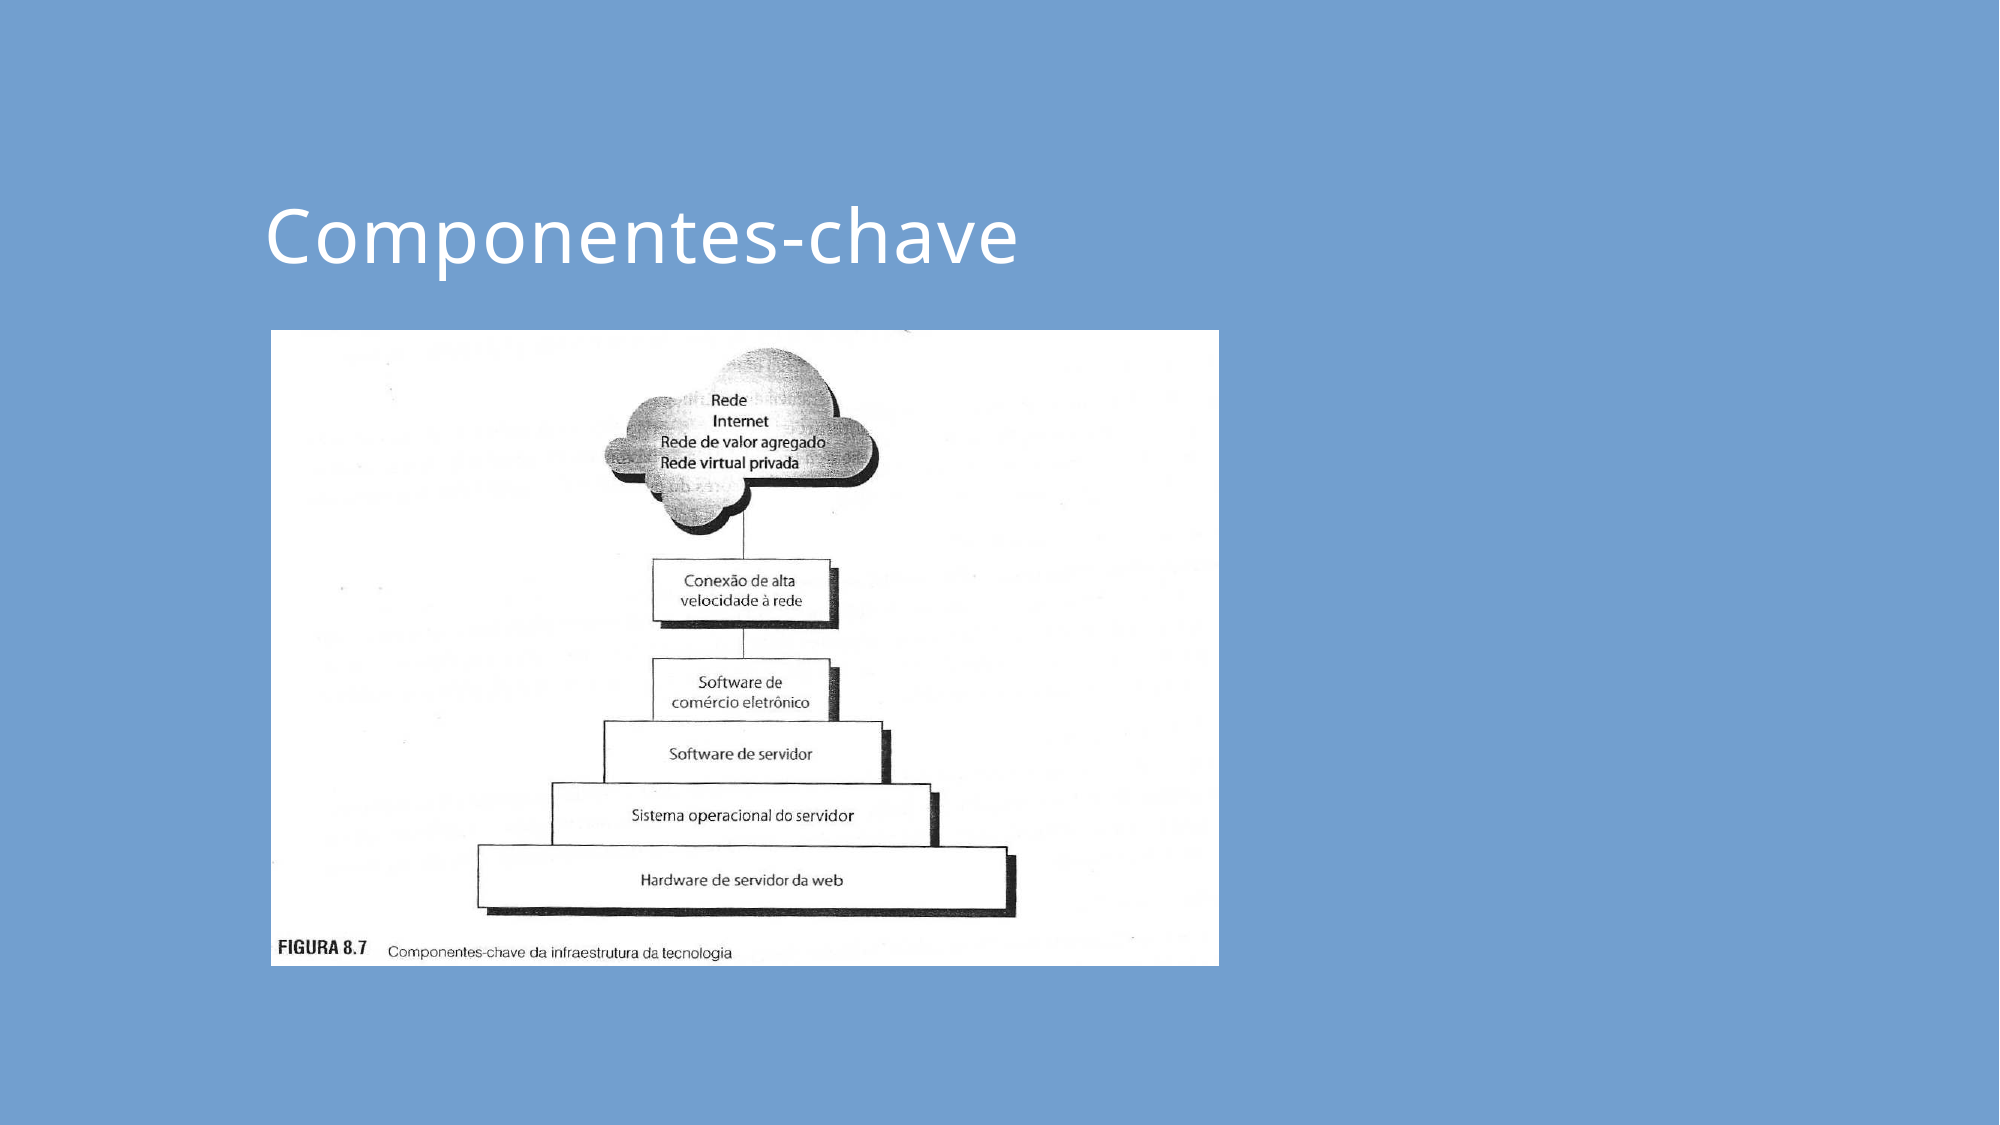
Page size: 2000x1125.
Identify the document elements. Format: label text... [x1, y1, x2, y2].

picture [271, 330, 1219, 966]
title Componentes-chave [249, 62, 1750, 288]
